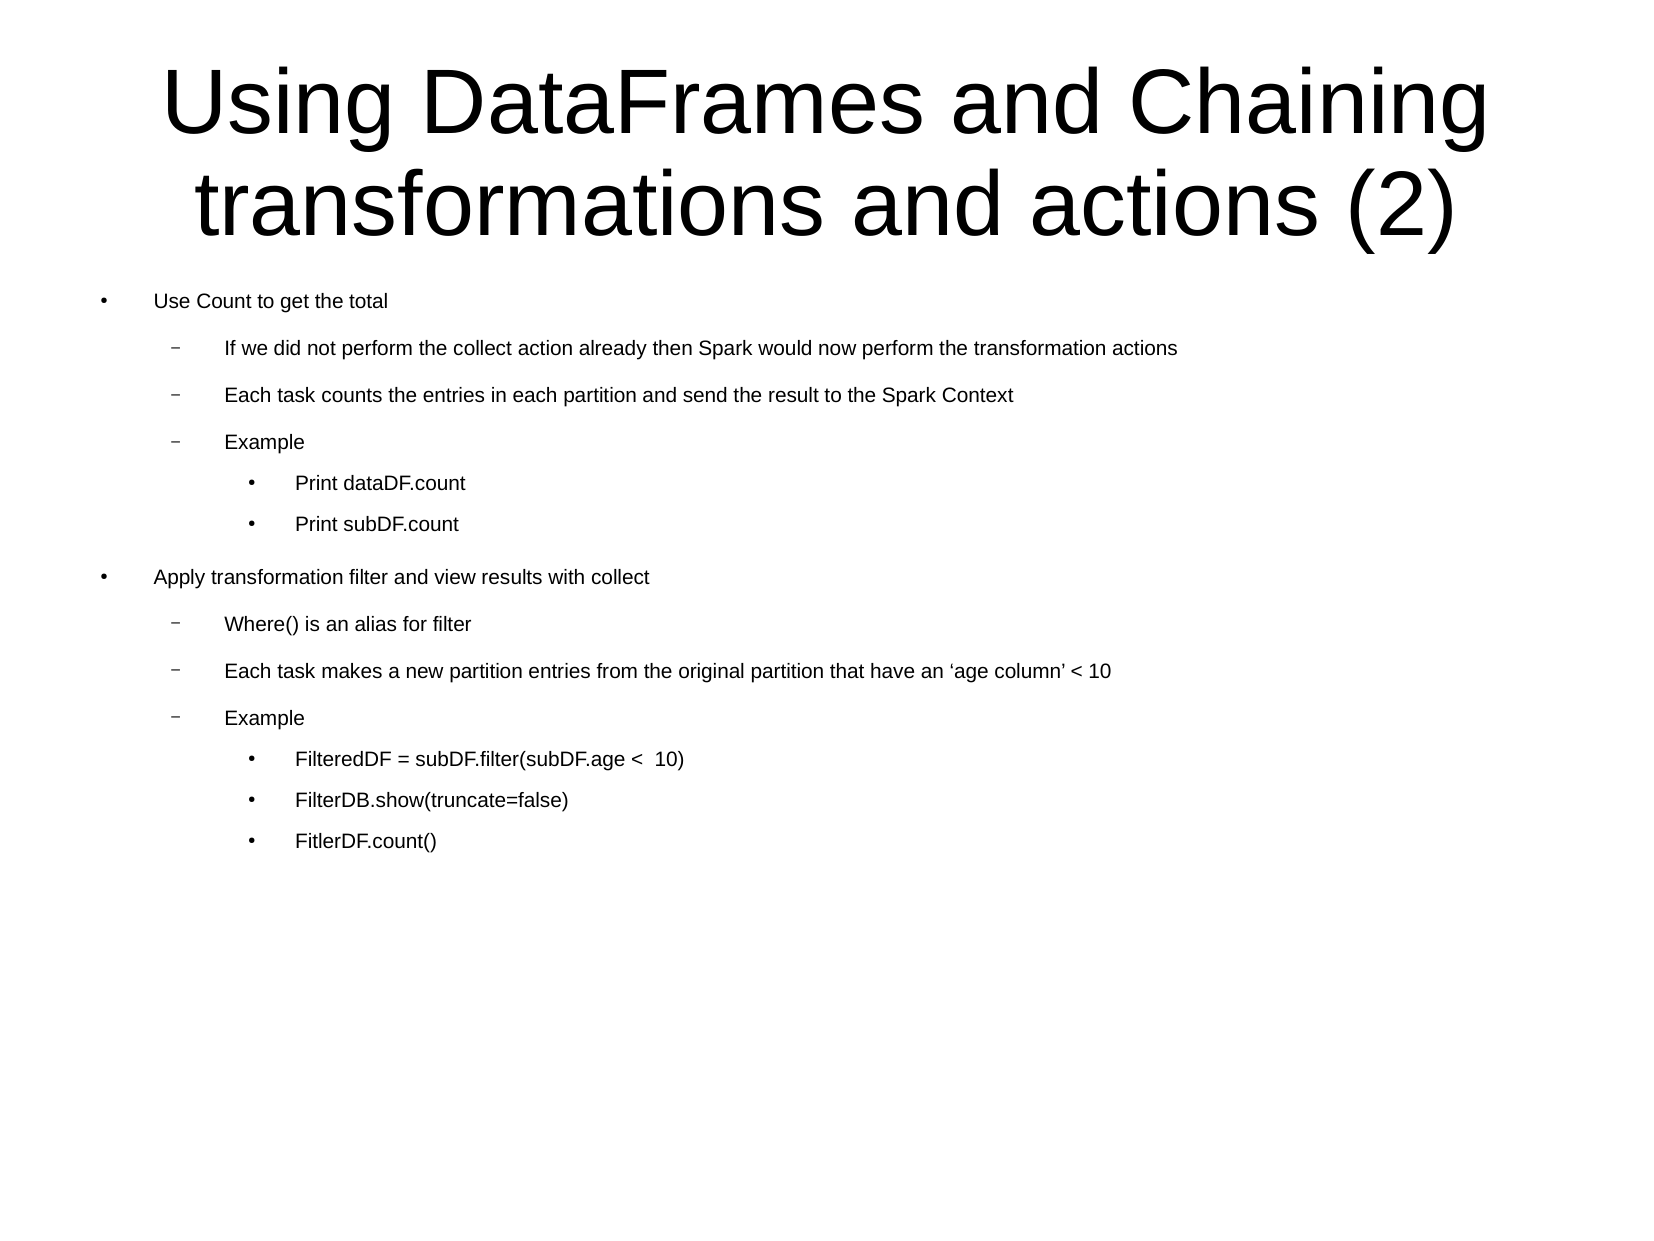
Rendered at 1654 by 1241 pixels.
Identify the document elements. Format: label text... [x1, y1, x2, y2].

title Using DataFrames and Chaining transformations and actions (2) [82, 49, 1571, 257]
list Use Count to get the total If we did not perform the collect action already then Spark would now perform the transformation actions Each task counts the entries in each partition and send the result to the Spark Context Example Print dataDF.count Print subDF.count Apply transformation filter and view results with collect Where() is an alias for filter Each task makes a new partition entries from the original partition that have an ‘age column’ < 10 Example FilteredDF = subDF.filter(subDF.age < 10) FilterDB.show(truncate=false) FitlerDF.count() [82, 290, 1571, 1216]
